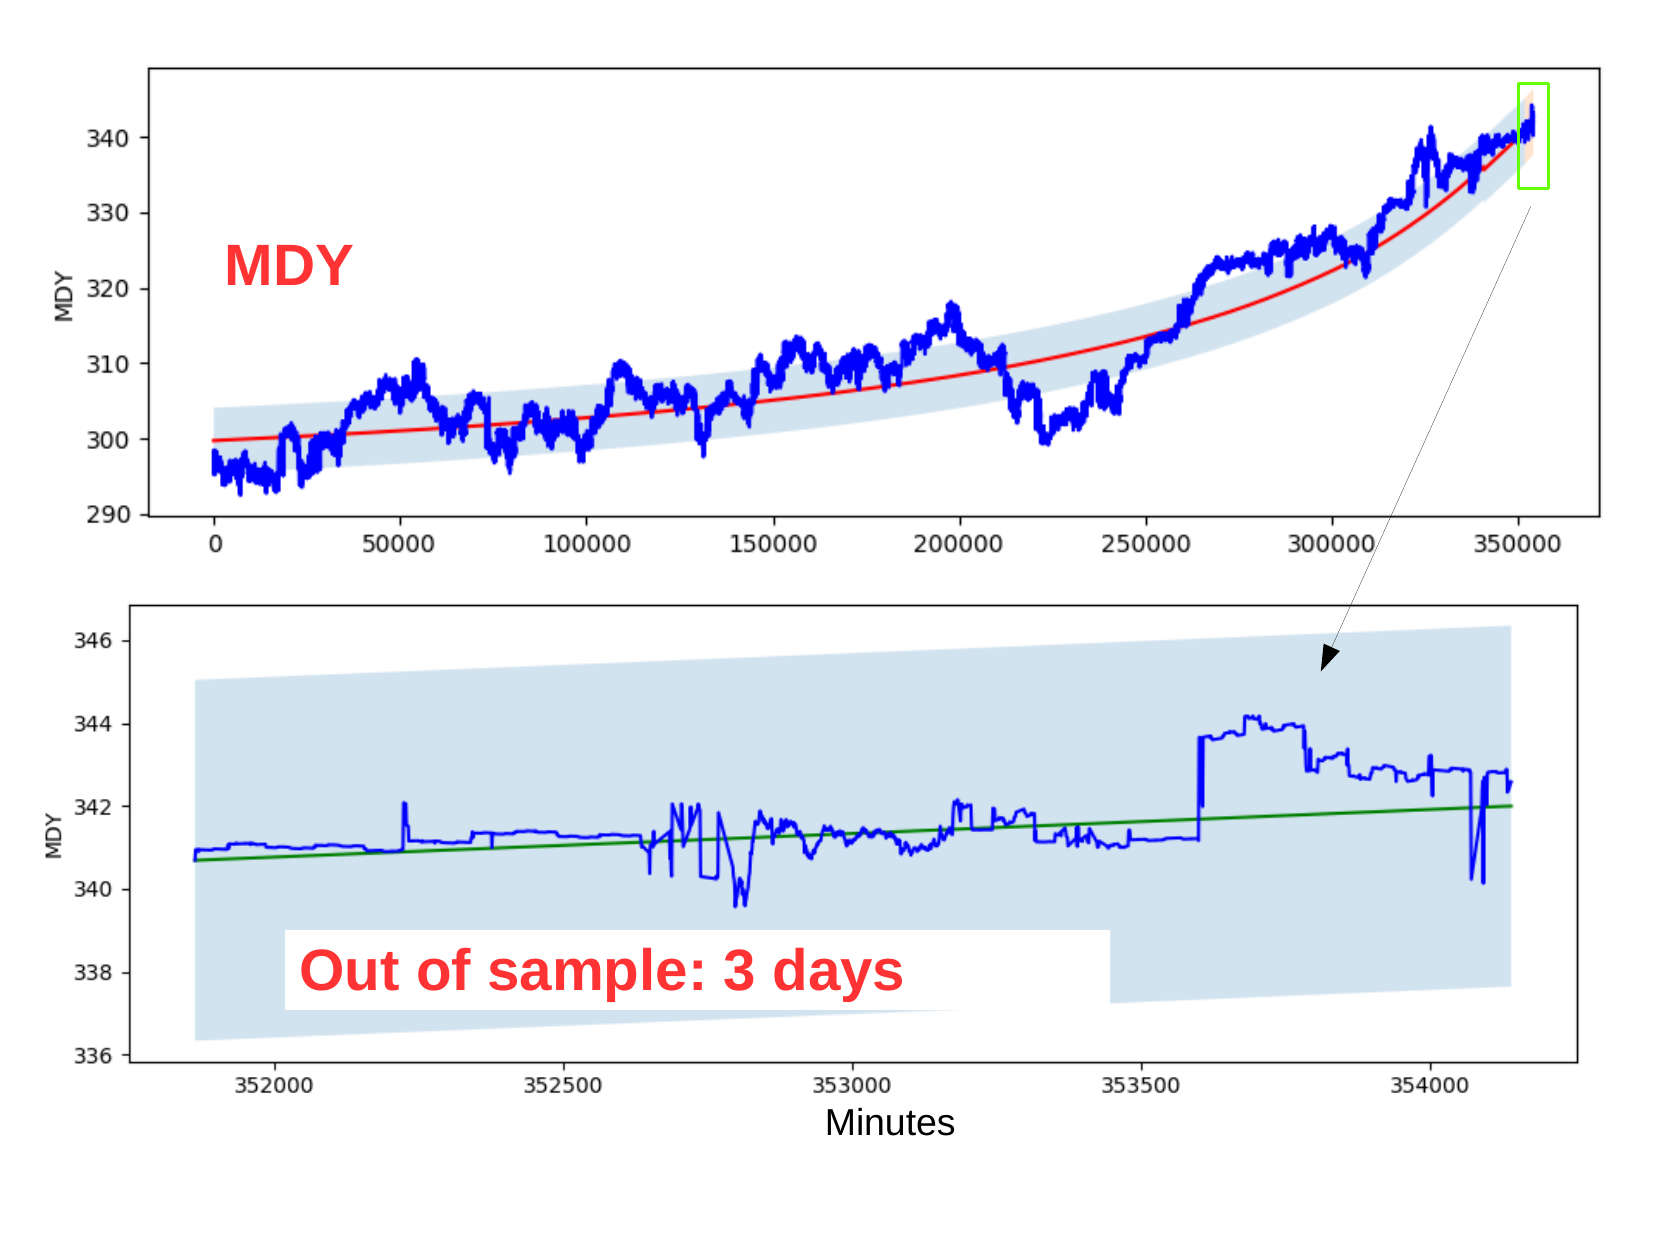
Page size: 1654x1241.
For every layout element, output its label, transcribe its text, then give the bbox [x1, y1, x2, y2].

text_box Out of sample: 3 days [285, 930, 1111, 1010]
picture [35, 45, 1621, 563]
picture [36, 585, 1612, 1111]
text_box Minutes [810, 1094, 1021, 1152]
text_box MDY [210, 225, 376, 305]
